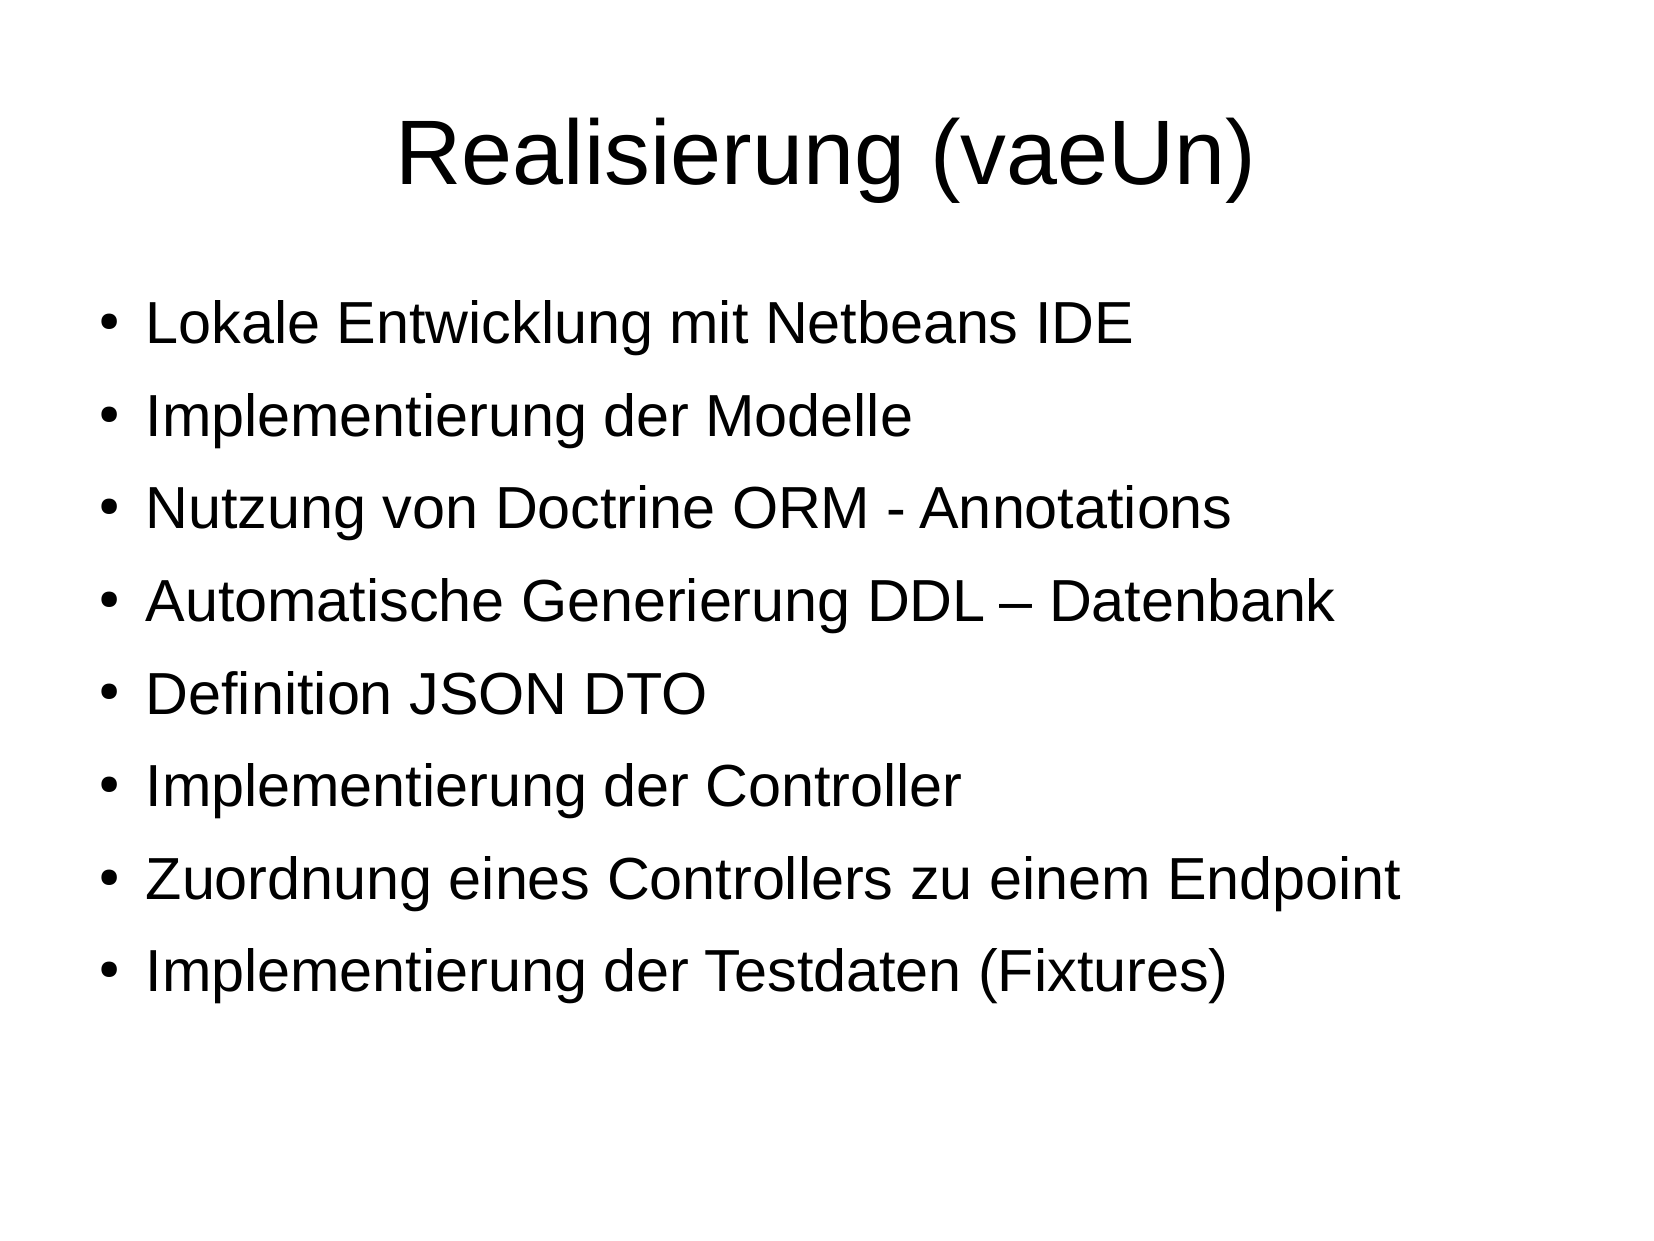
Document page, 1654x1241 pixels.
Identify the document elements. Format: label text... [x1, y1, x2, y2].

list Lokale Entwicklung mit Netbeans IDE Implementierung der Modelle Nutzung von Doctrine ORM - Annotations Automatische Generierung DDL – Datenbank Definition JSON DTO Implementierung der Controller Zuordnung eines Controllers zu einem Endpoint Implementierung der Testdaten (Fixtures) [82, 290, 1571, 1010]
title Realisierung (vaeUn) [82, 49, 1571, 257]
